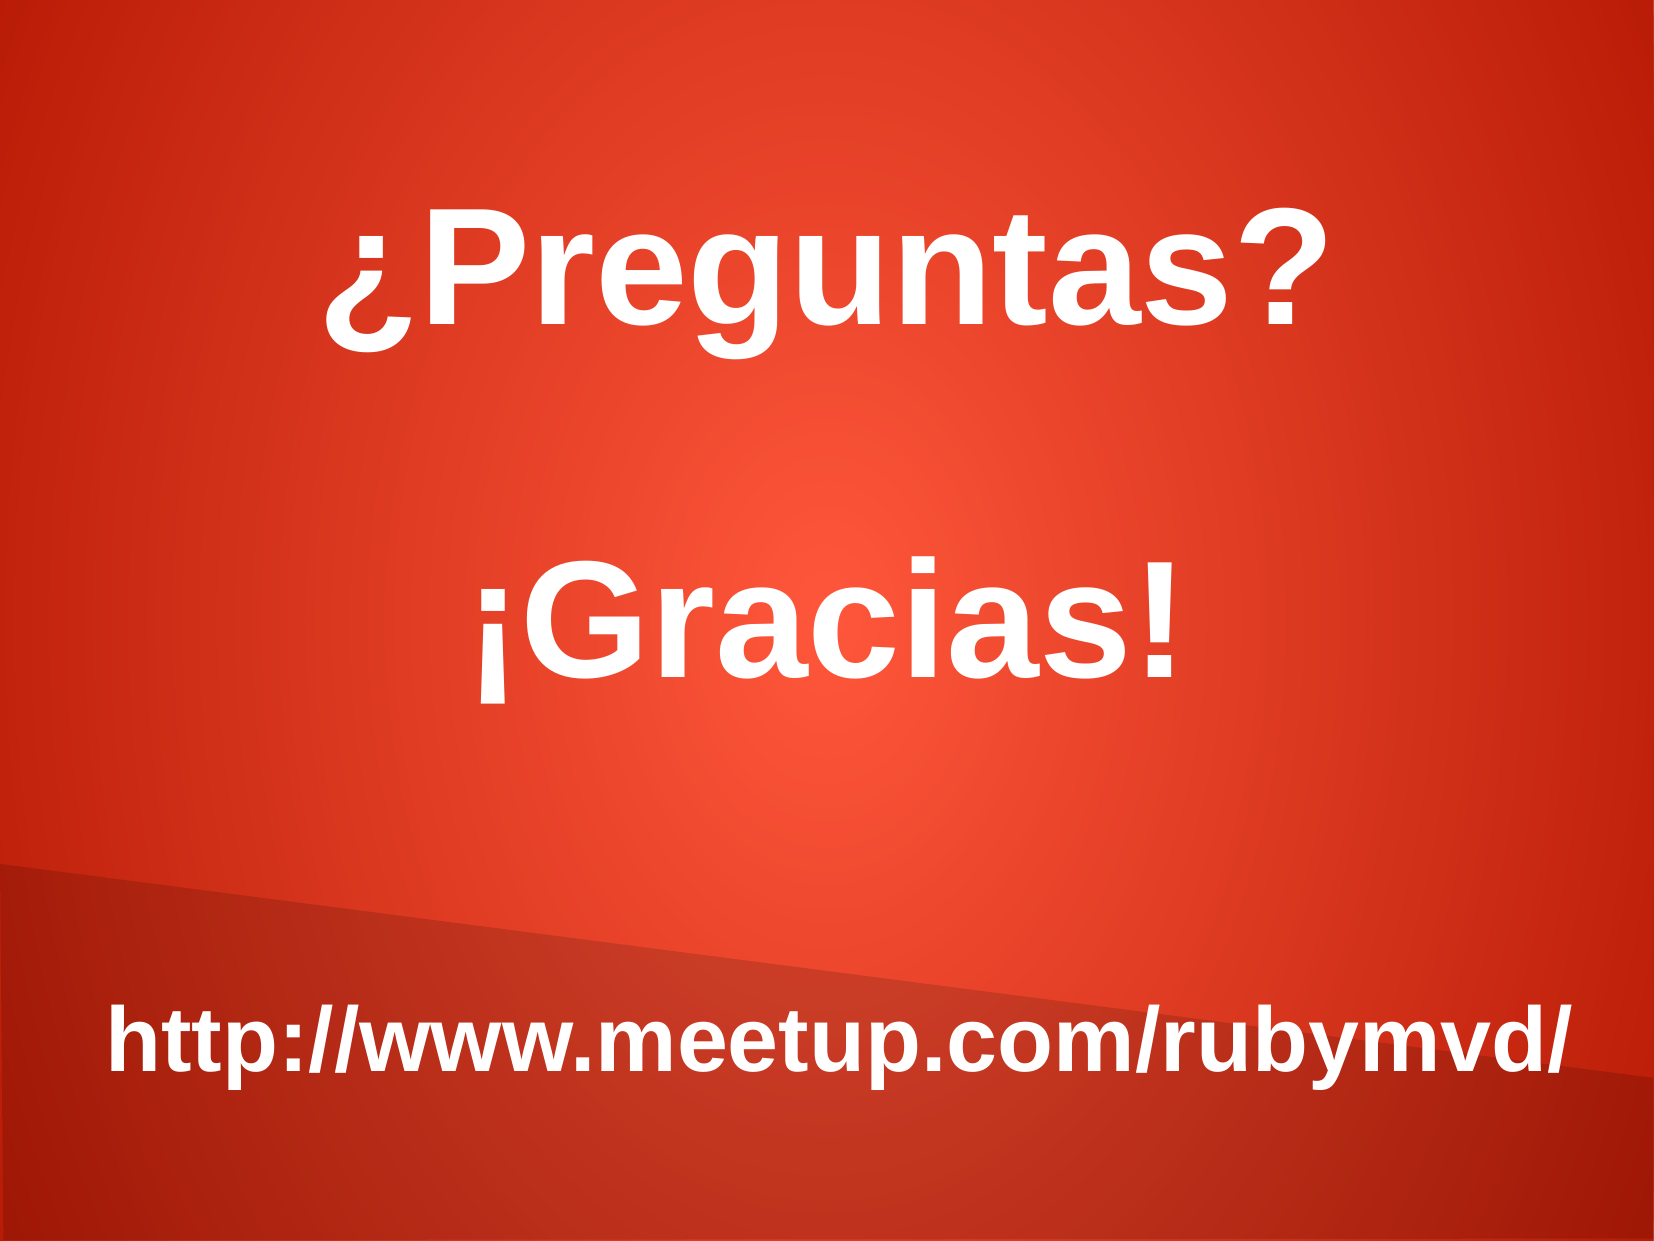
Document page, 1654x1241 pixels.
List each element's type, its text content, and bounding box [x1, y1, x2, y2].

text_box http://www.meetup.com/rubymvd/ [60, 937, 1621, 1143]
text_box ¡Gracias! [274, 517, 1379, 723]
text_box ¿Preguntas? [274, 164, 1379, 370]
